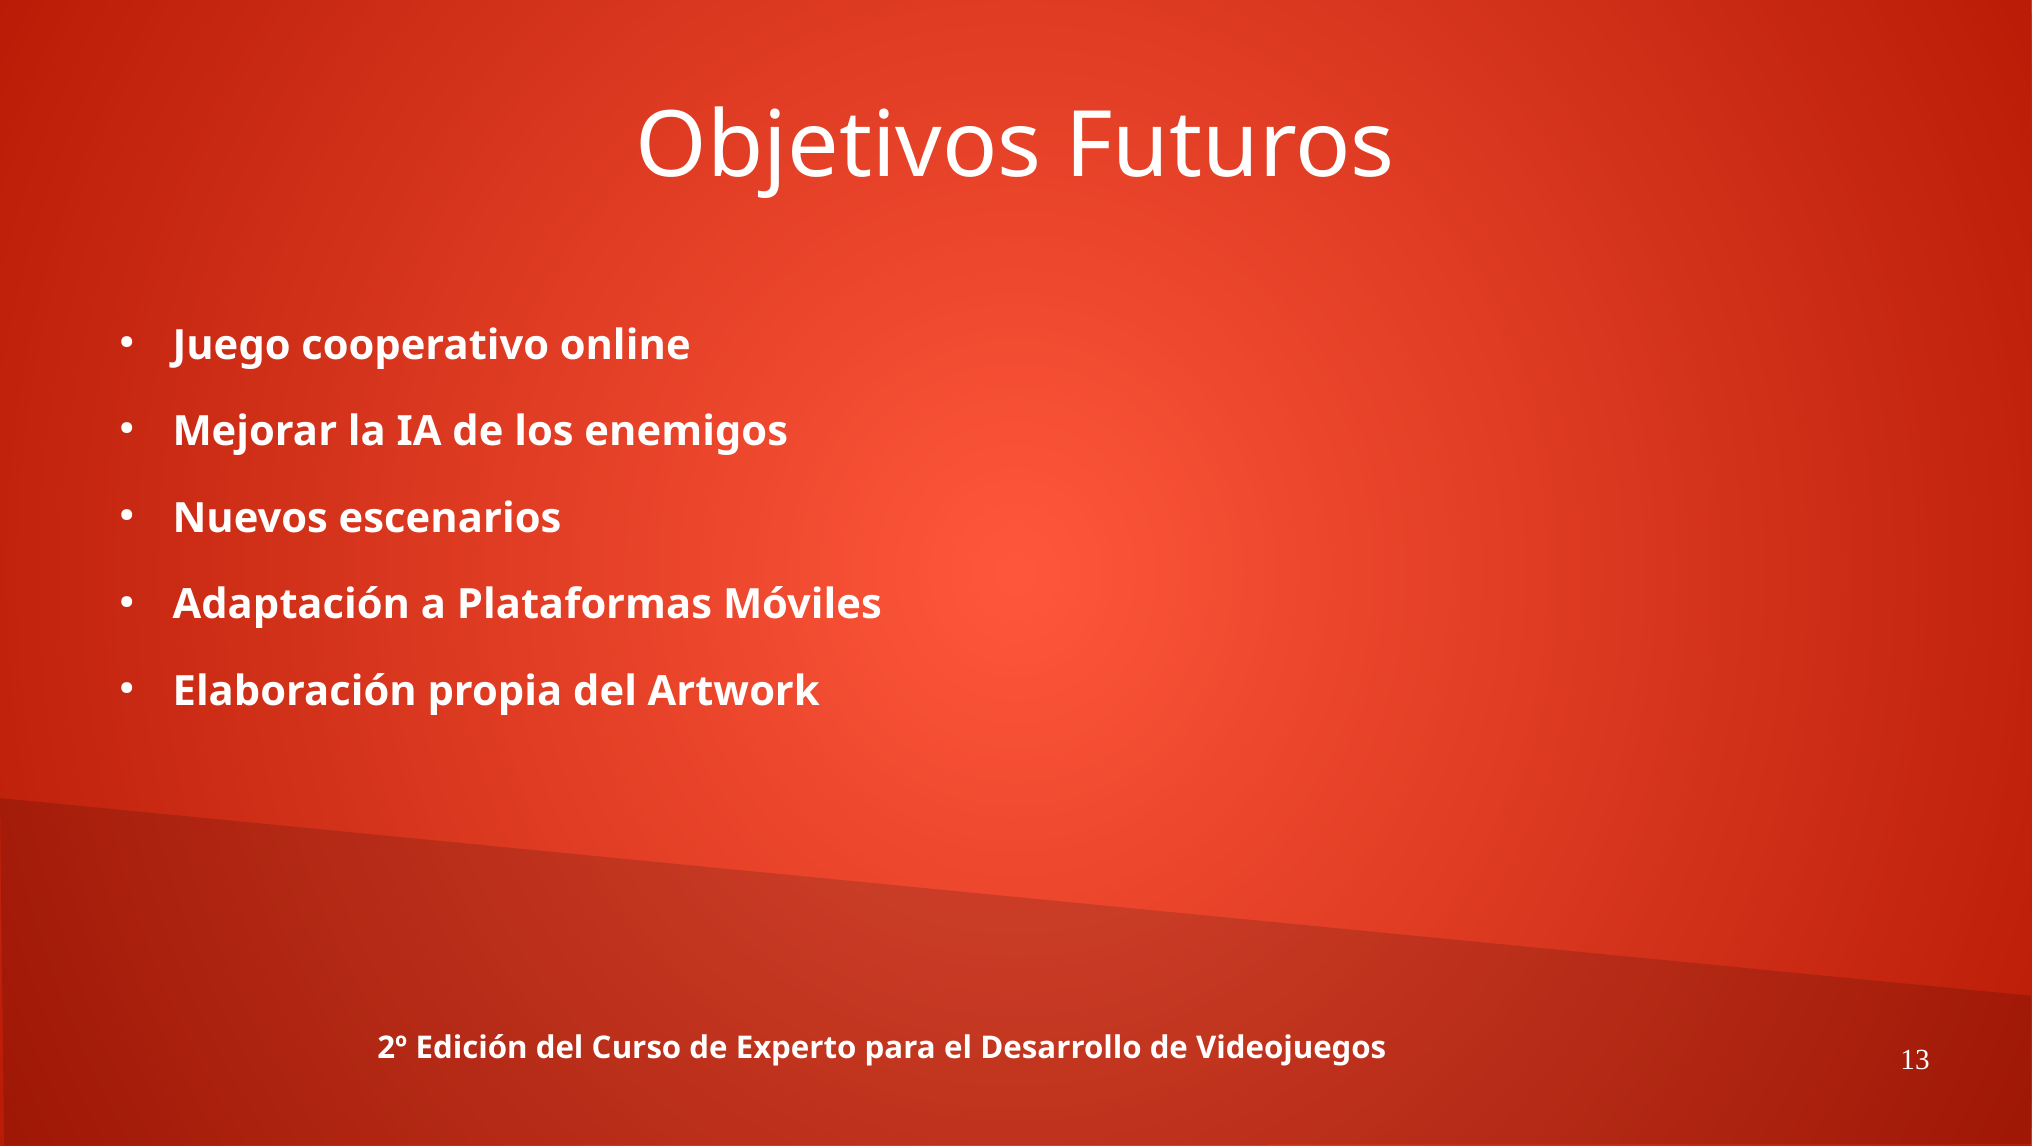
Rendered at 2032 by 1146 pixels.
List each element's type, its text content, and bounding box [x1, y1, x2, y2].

title Objetivos Futuros [101, 45, 1930, 237]
text_box 2º Edición del Curso de Experto para el Desarrollo de Videojuegos [362, 1018, 1669, 1085]
list Juego cooperativo online Mejorar la IA de los enemigos Nuevos escenarios Adaptación a Plataformas Móviles Elaboración propia del Artwork [101, 268, 1930, 933]
